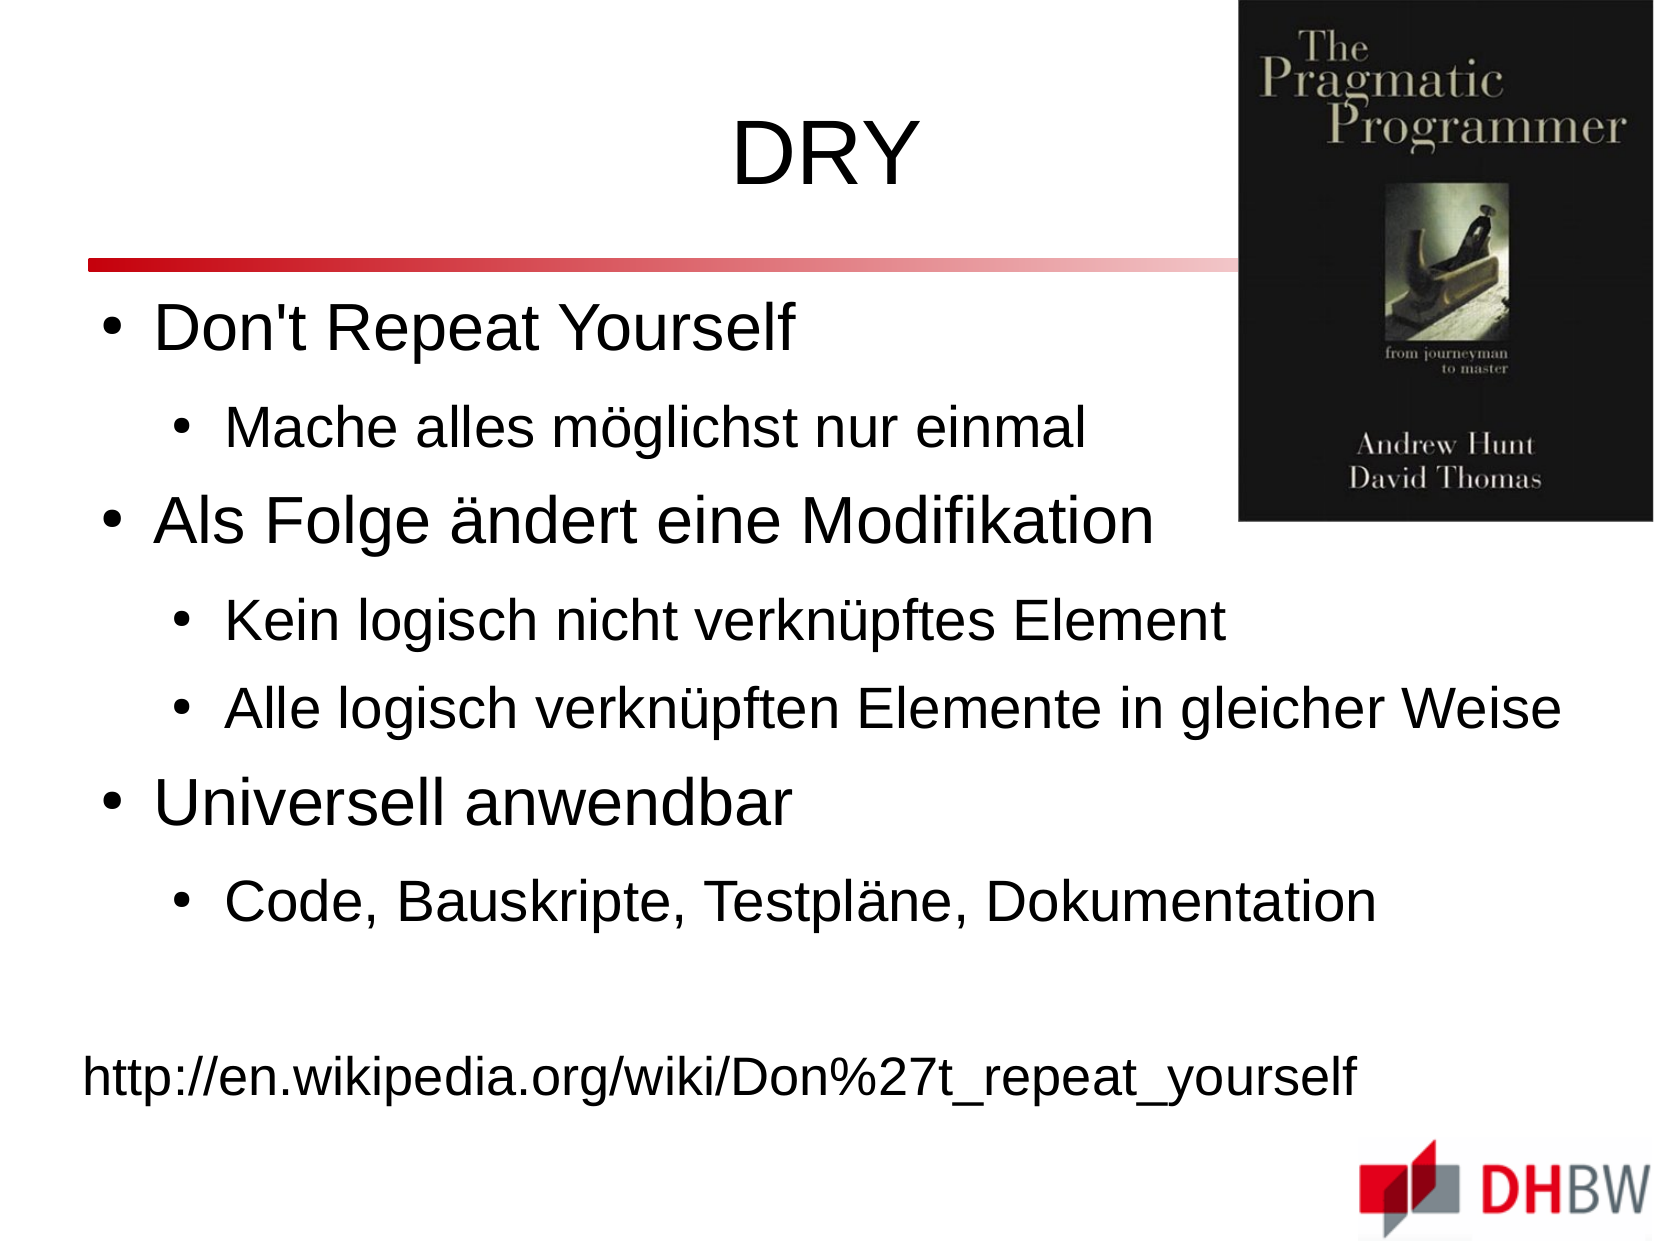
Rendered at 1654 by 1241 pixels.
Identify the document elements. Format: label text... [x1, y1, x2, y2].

list Don't Repeat Yourself Mache alles möglichst nur einmal Als Folge ändert eine Modifikation Kein logisch nicht verknüpftes Element Alle logisch verknüpften Elemente in gleicher Weise Universell anwendbar Code, Bauskripte, Testpläne, Dokumentation http://en.wikipedia.org/wiki/Don%27t_repeat_yourself [82, 290, 1571, 1106]
title DRY [82, 56, 1238, 250]
picture [1238, 0, 1654, 522]
picture [1358, 1137, 1652, 1241]
